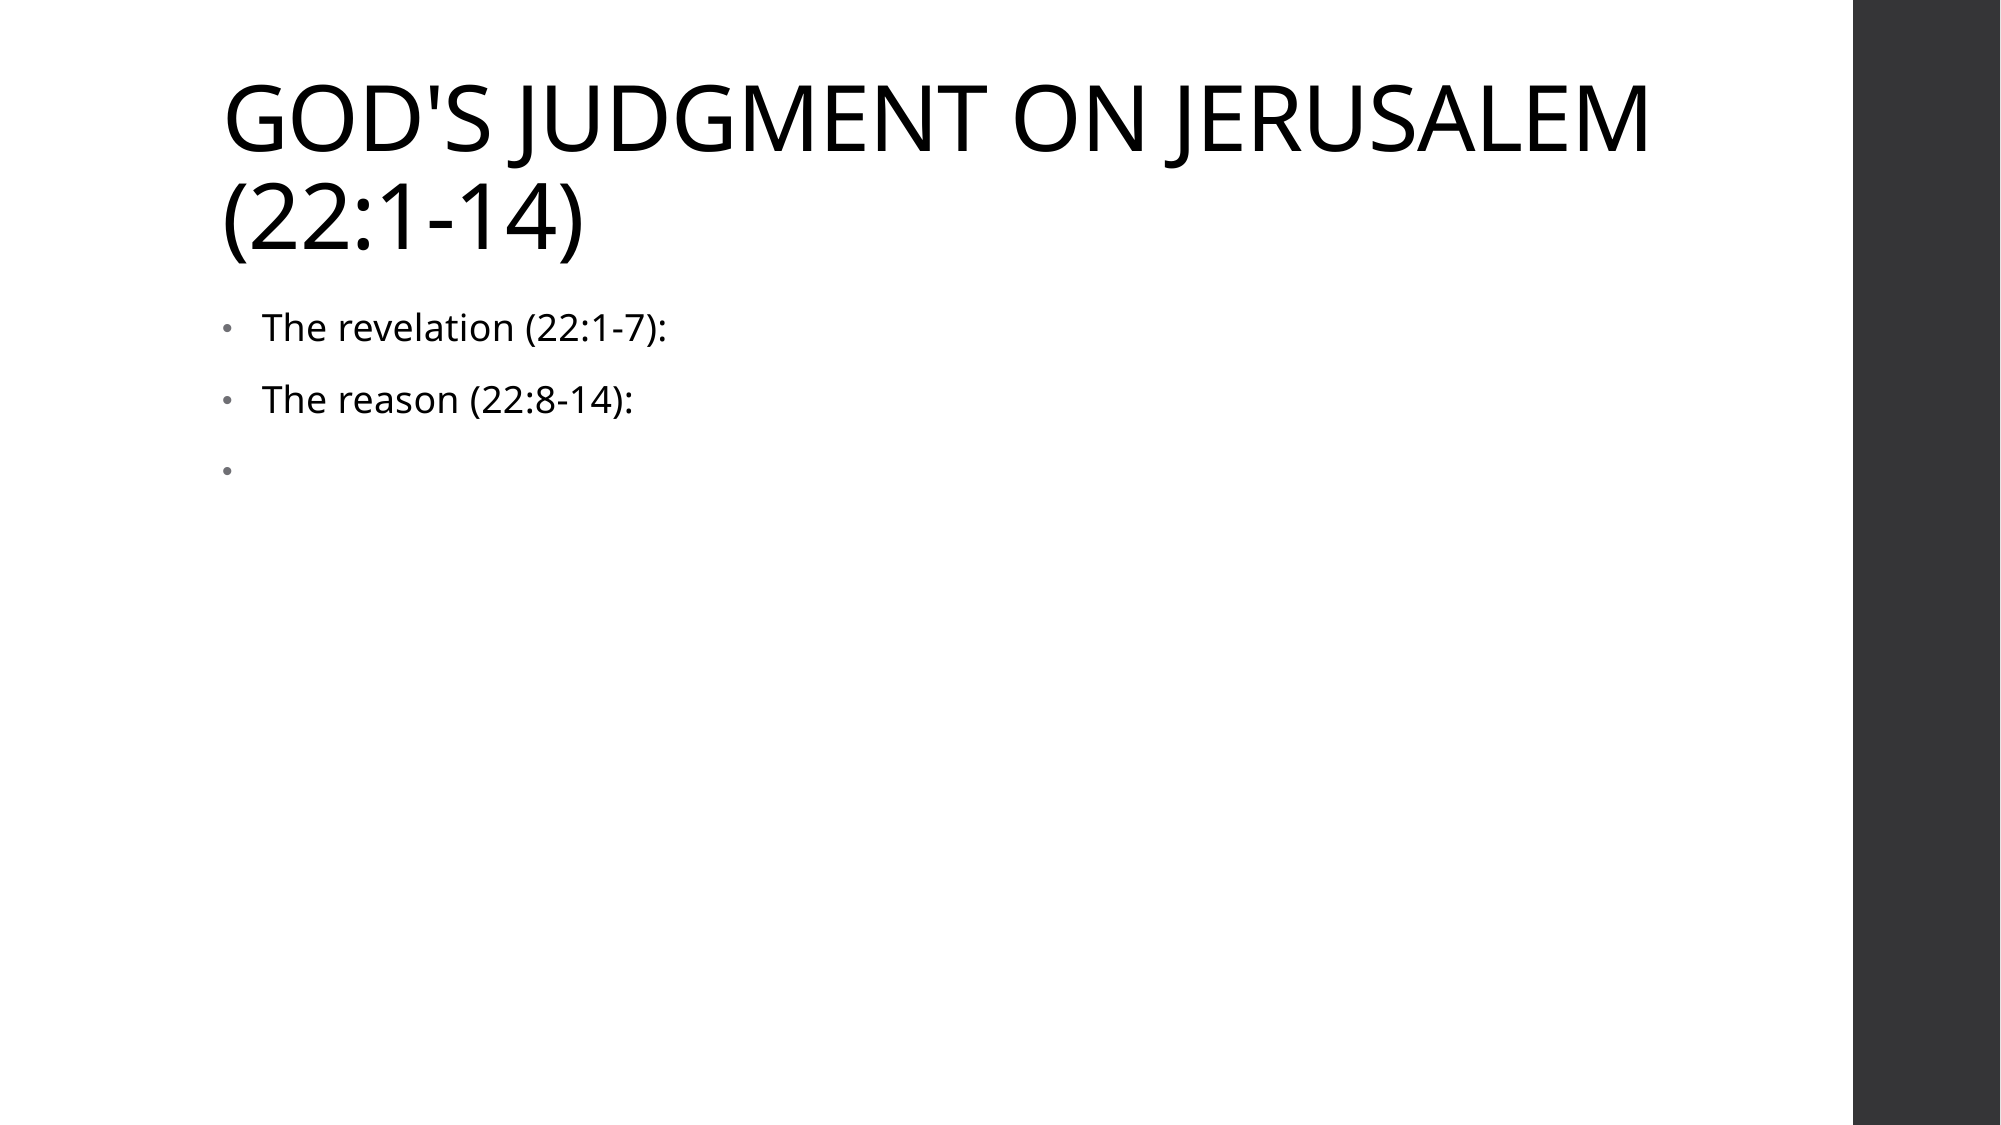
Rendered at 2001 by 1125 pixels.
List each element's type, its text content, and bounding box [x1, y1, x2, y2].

list The revelation (22:1-7): The reason (22:8-14): [206, 299, 1617, 1014]
title GOD'S JUDGMENT ON JERUSALEM (22:1-14) [206, 60, 1797, 278]
